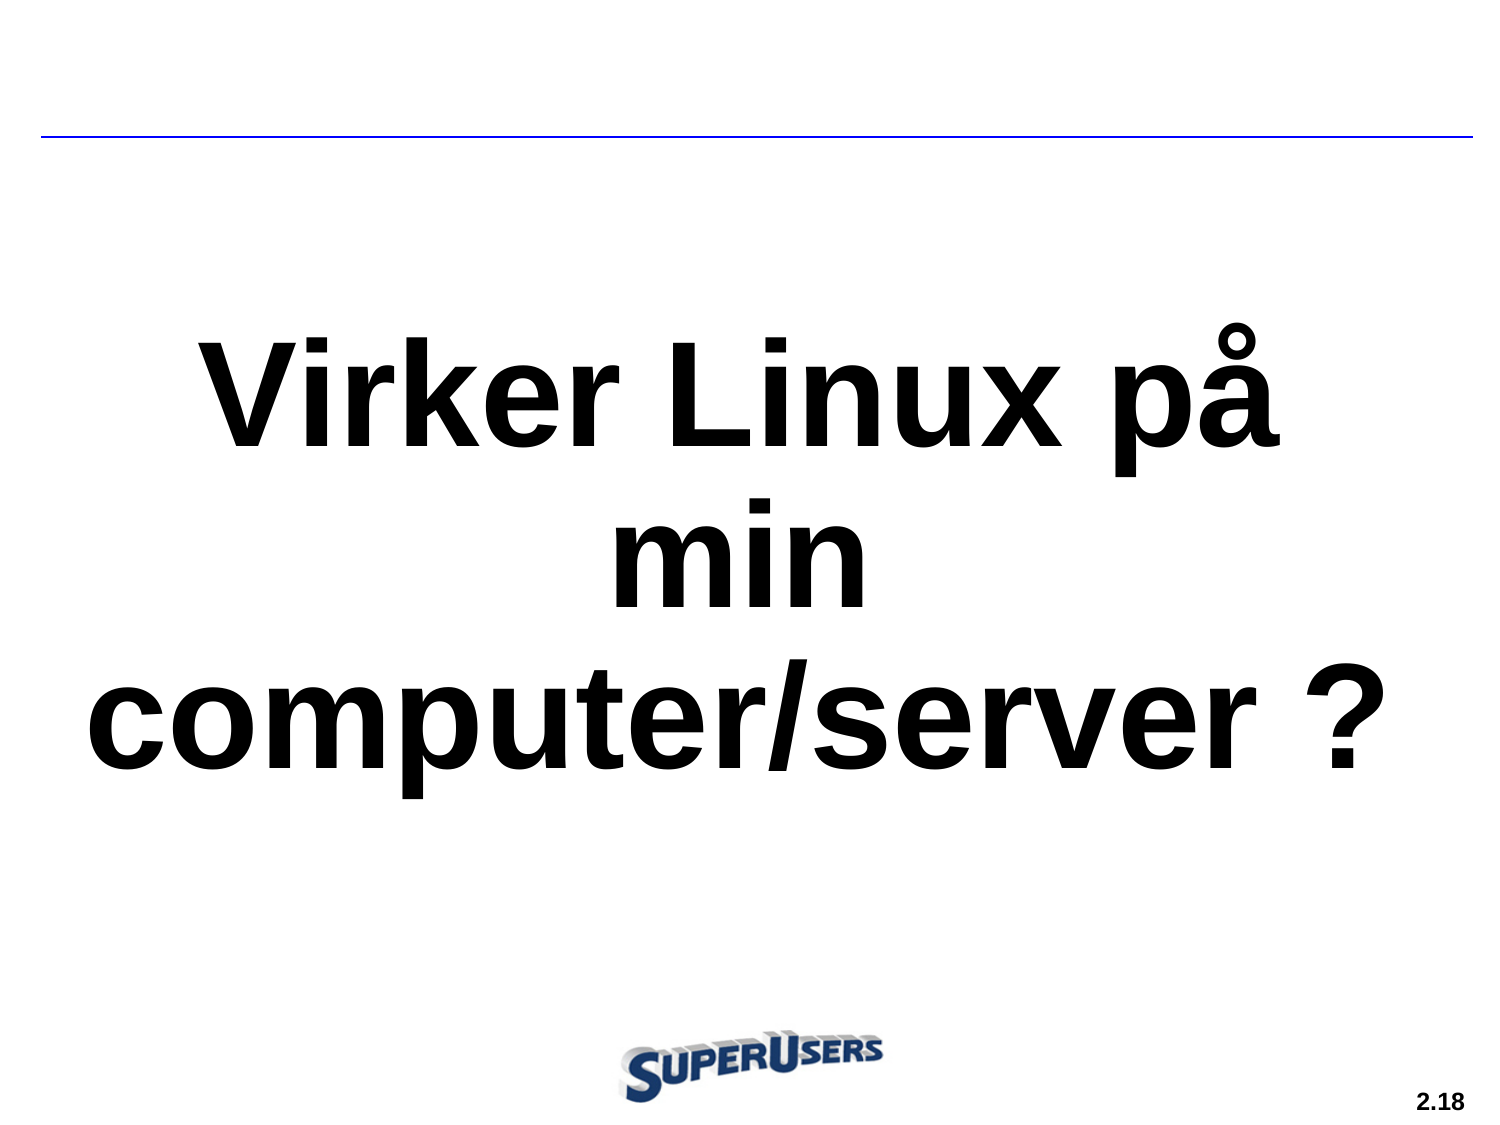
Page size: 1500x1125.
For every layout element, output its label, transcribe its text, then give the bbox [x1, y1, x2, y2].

list Virker Linux på min computer/server ? [70, 310, 1430, 815]
picture [592, 1015, 908, 1123]
